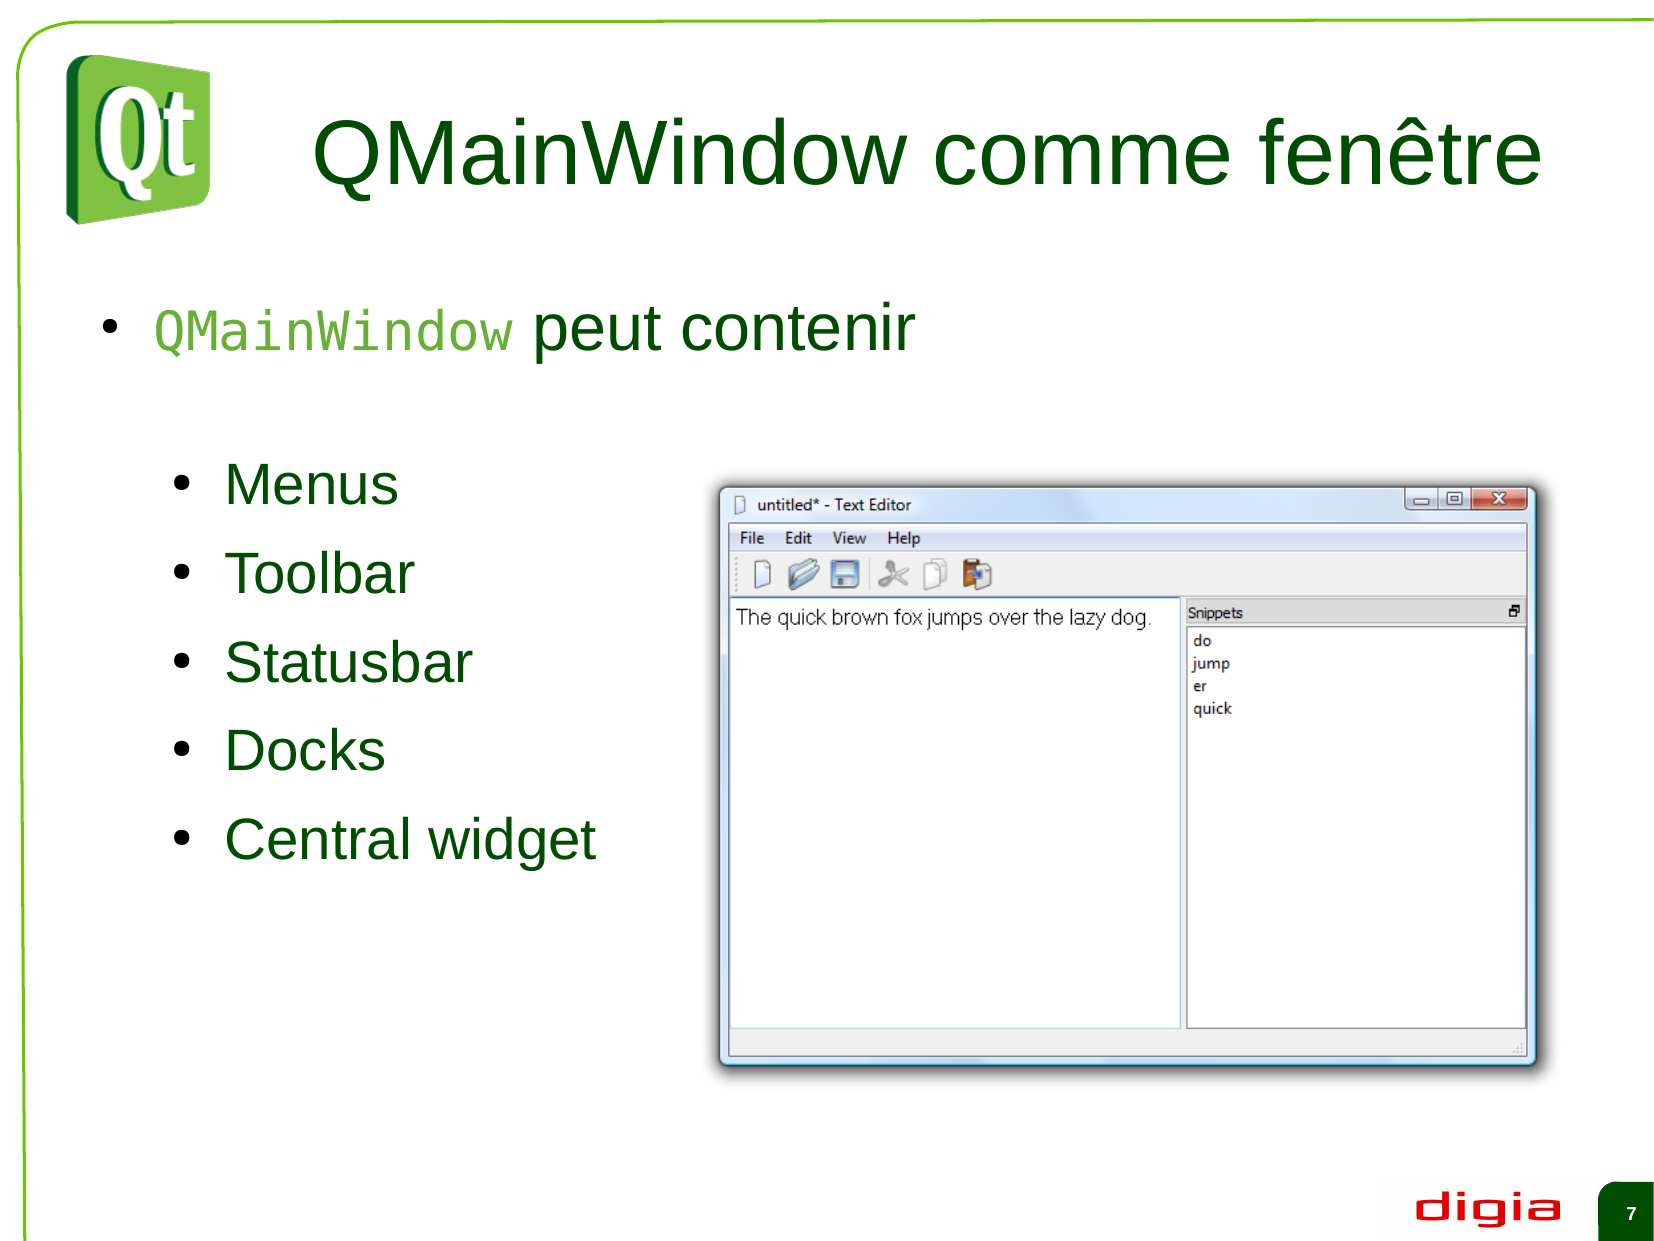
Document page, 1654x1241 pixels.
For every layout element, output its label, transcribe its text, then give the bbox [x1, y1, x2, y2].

title QMainWindow comme fenêtre [263, 49, 1595, 257]
list QMainWindow peut contenir Menus Toolbar Statusbar Docks Central widget [82, 290, 1571, 1094]
picture [1380, 1179, 1596, 1241]
picture [66, 55, 210, 225]
picture [699, 464, 1565, 1093]
